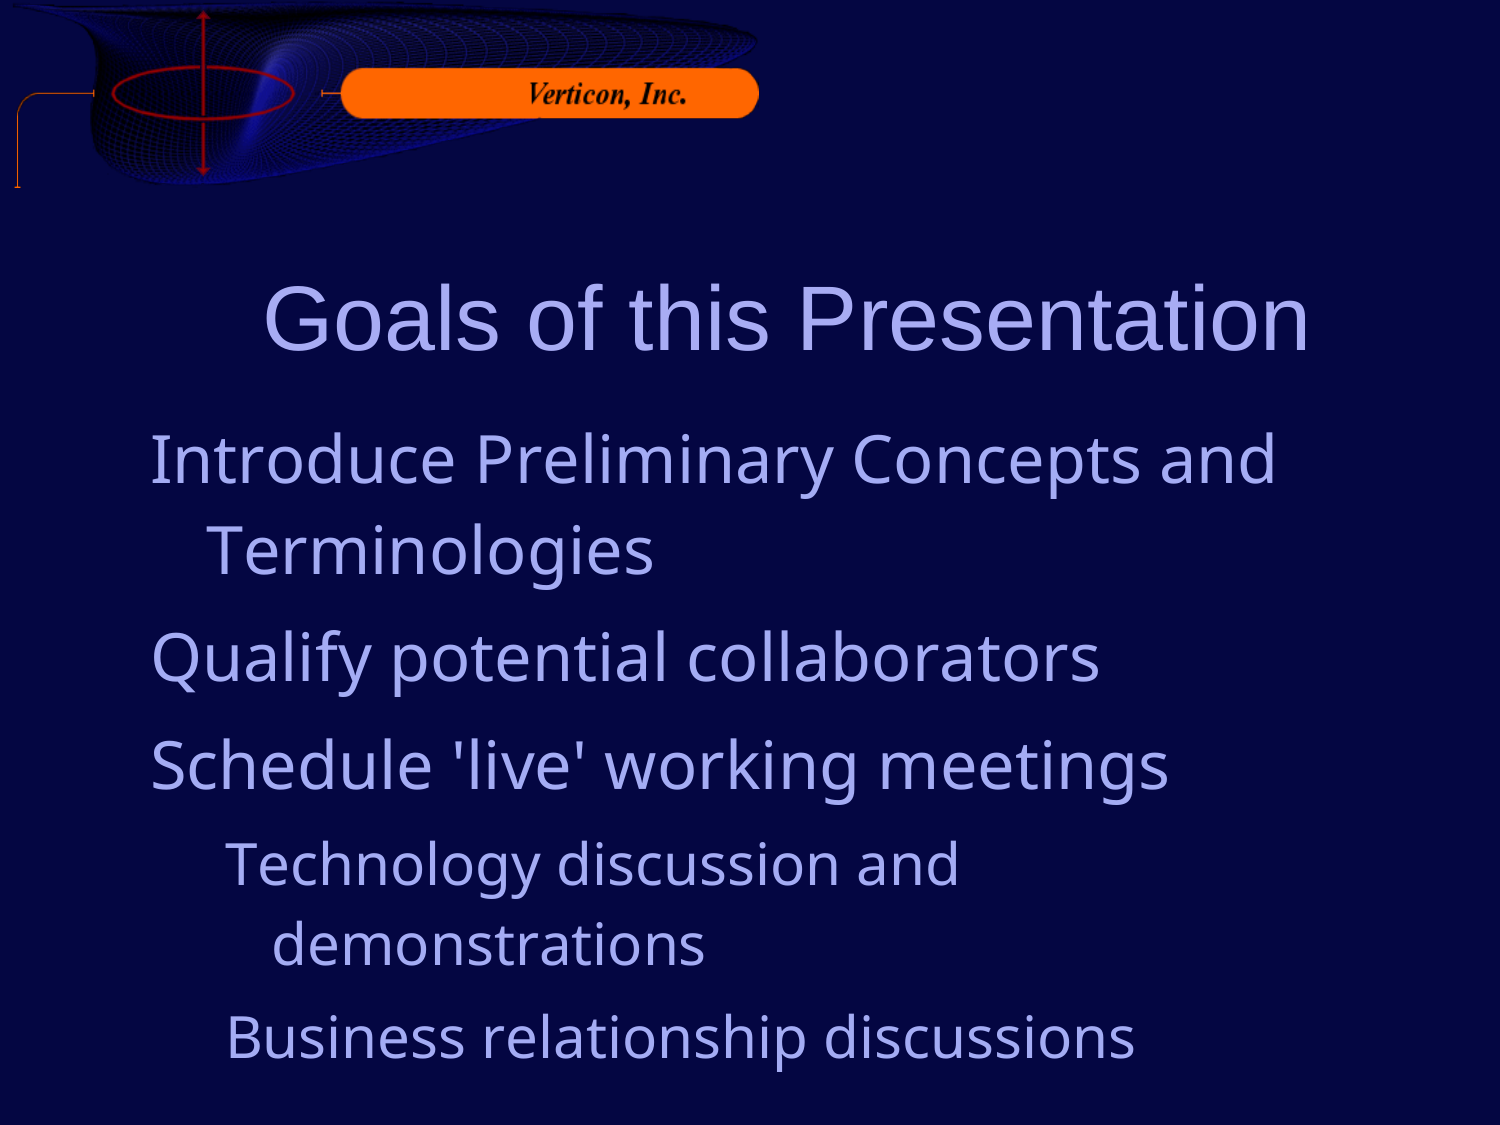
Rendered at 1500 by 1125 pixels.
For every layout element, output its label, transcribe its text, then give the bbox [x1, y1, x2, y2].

title Goals of this Presentation [112, 224, 1463, 413]
picture [8, 0, 759, 188]
list Introduce Preliminary Concepts and Terminologies Qualify potential collaborators Schedule 'live' working meetings Technology discussion and demonstrations Business relationship discussions [150, 412, 1385, 1052]
